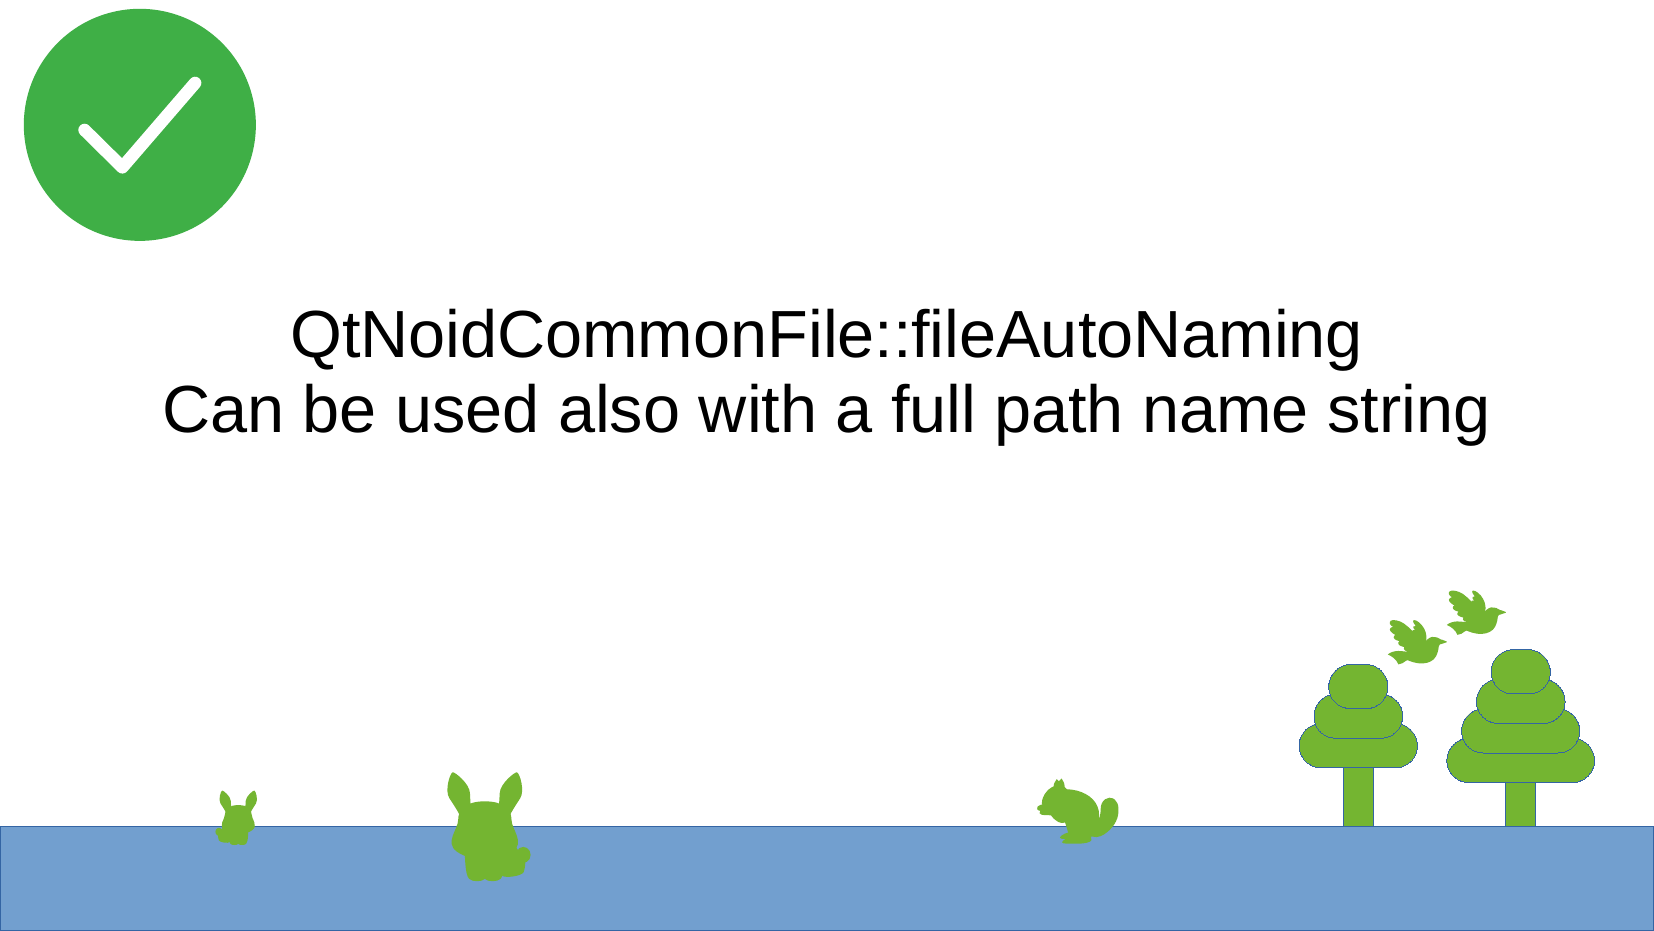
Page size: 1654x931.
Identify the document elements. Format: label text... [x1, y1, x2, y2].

text_box [24, 9, 256, 241]
subtitle QtNoidCommonFile::fileAutoNaming Can be used also with a full path name string [88, 29, 1565, 715]
